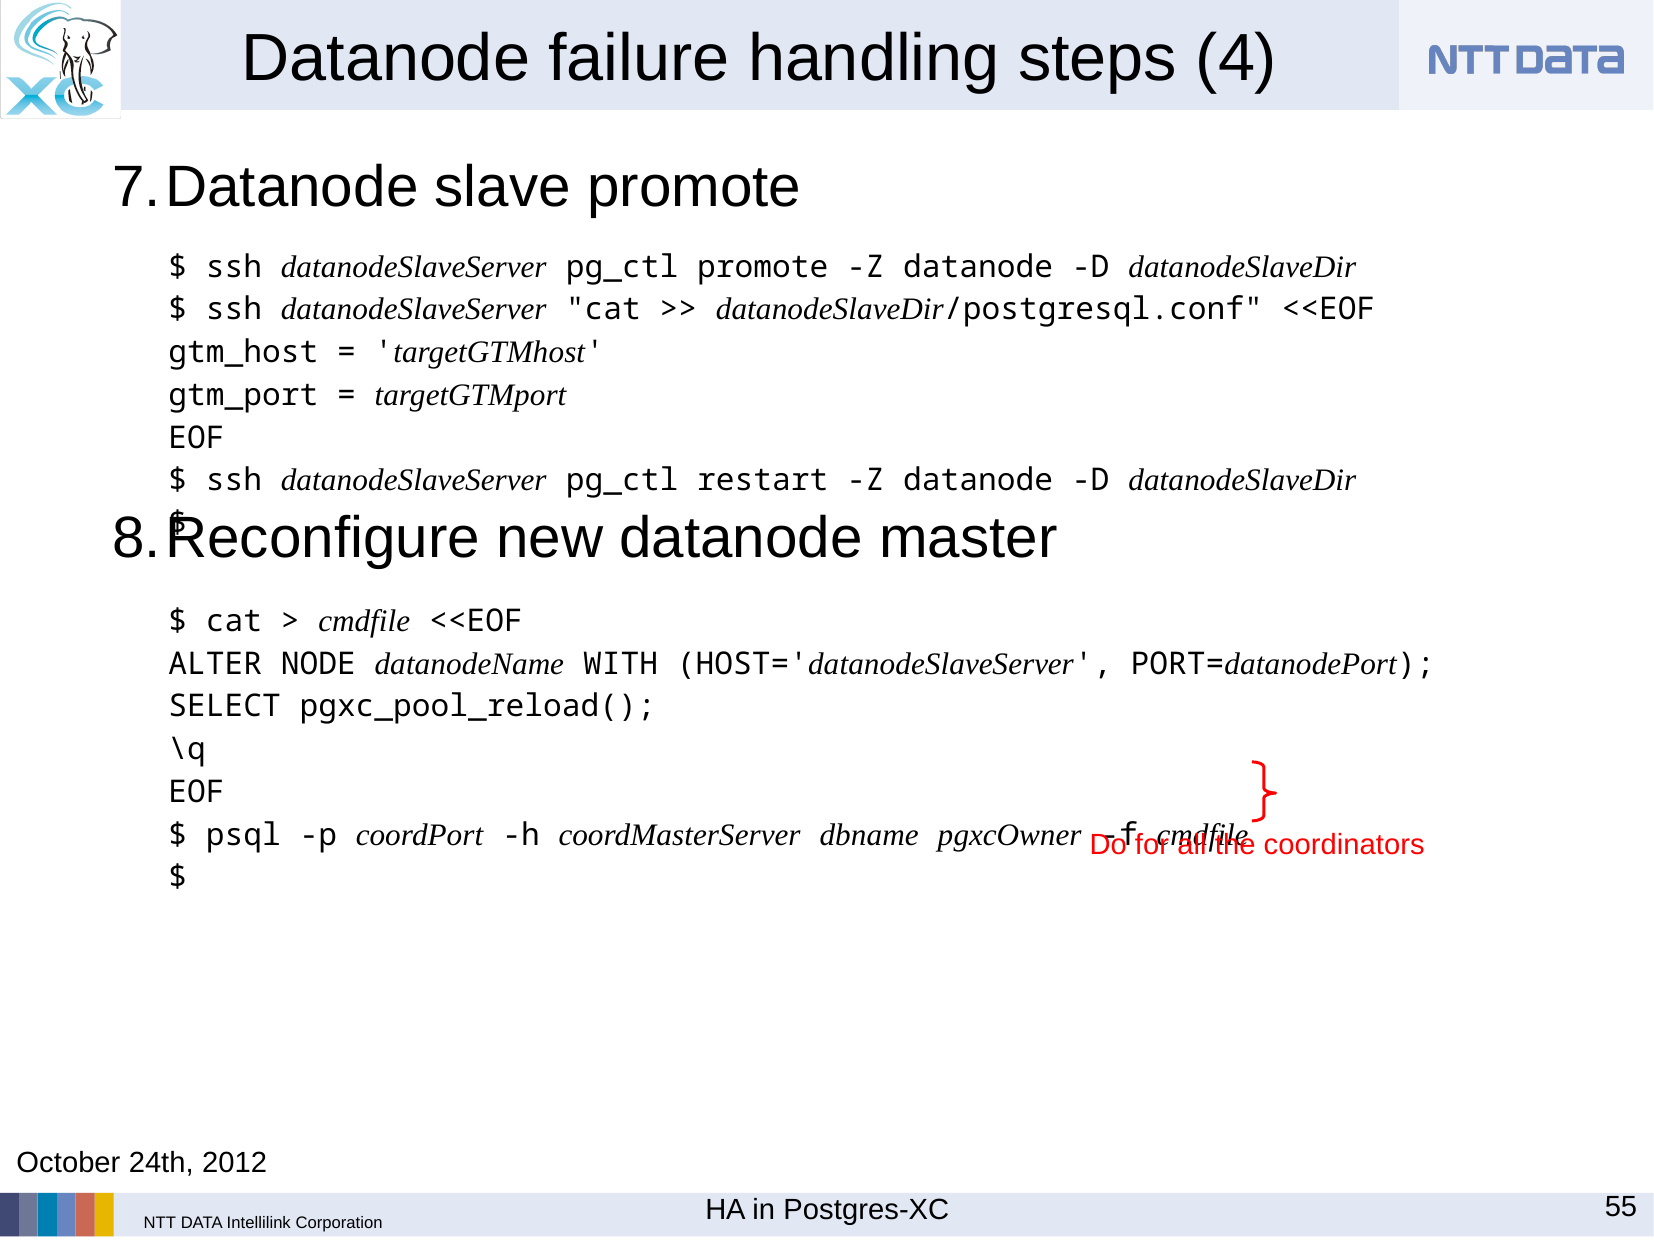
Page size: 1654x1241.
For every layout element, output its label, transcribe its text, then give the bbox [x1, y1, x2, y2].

title Datanode failure handling steps (4) [120, 3, 1399, 110]
picture [0, 0, 121, 119]
text_box $ ssh datanodeSlaveServer pg_ctl promote -Z datanode -D datanodeSlaveDir $ ssh datanodeSlaveServer "cat >> datanodeSlaveDir/postgresql.conf" <<EOF gtm_host = 'targetGTMhost' gtm_port = targetGTMport EOF $ ssh datanodeSlaveServer pg_ctl restart -Z datanode -D datanodeSlaveDir $ [153, 236, 1595, 491]
text_box $ cat > cmdfile <<EOF ALTER NODE datanodeName WITH (HOST='datanodeSlaveServer', PORT=datanodePort); SELECT pgxc_pool_reload(); \q EOF $ psql -p coordPort -h coordMasterServer dbname pgxcOwner -f cmdfile $ [153, 590, 1595, 839]
picture [1429, 45, 1624, 74]
list Datanode slave promote Reconfigure new datanode master [94, 153, 1583, 579]
text_box Do for all the coordinators [1074, 820, 1548, 869]
